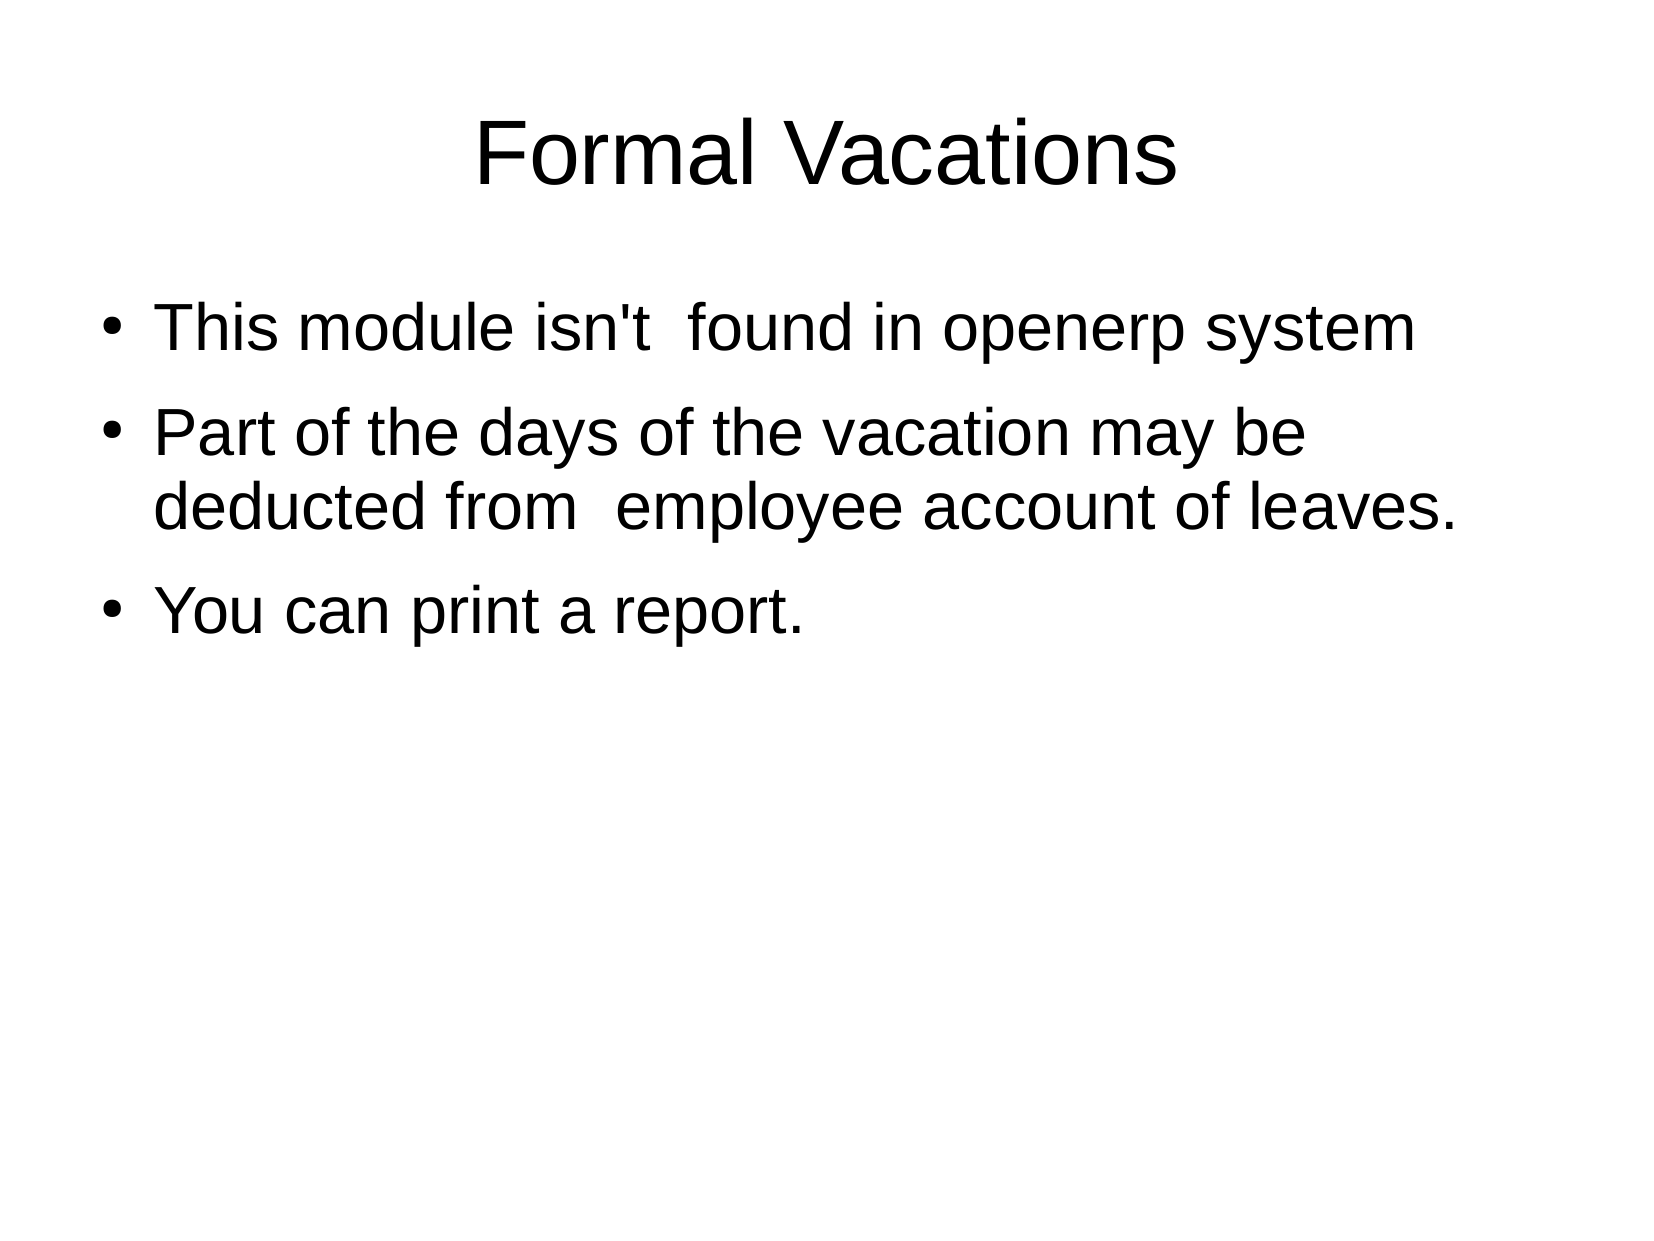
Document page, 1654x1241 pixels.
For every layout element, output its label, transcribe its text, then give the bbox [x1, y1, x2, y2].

title Formal Vacations [82, 49, 1571, 257]
list This module isn't found in openerp system Part of the days of the vacation may be deducted from employee account of leaves. You can print a report. [82, 290, 1571, 1010]
